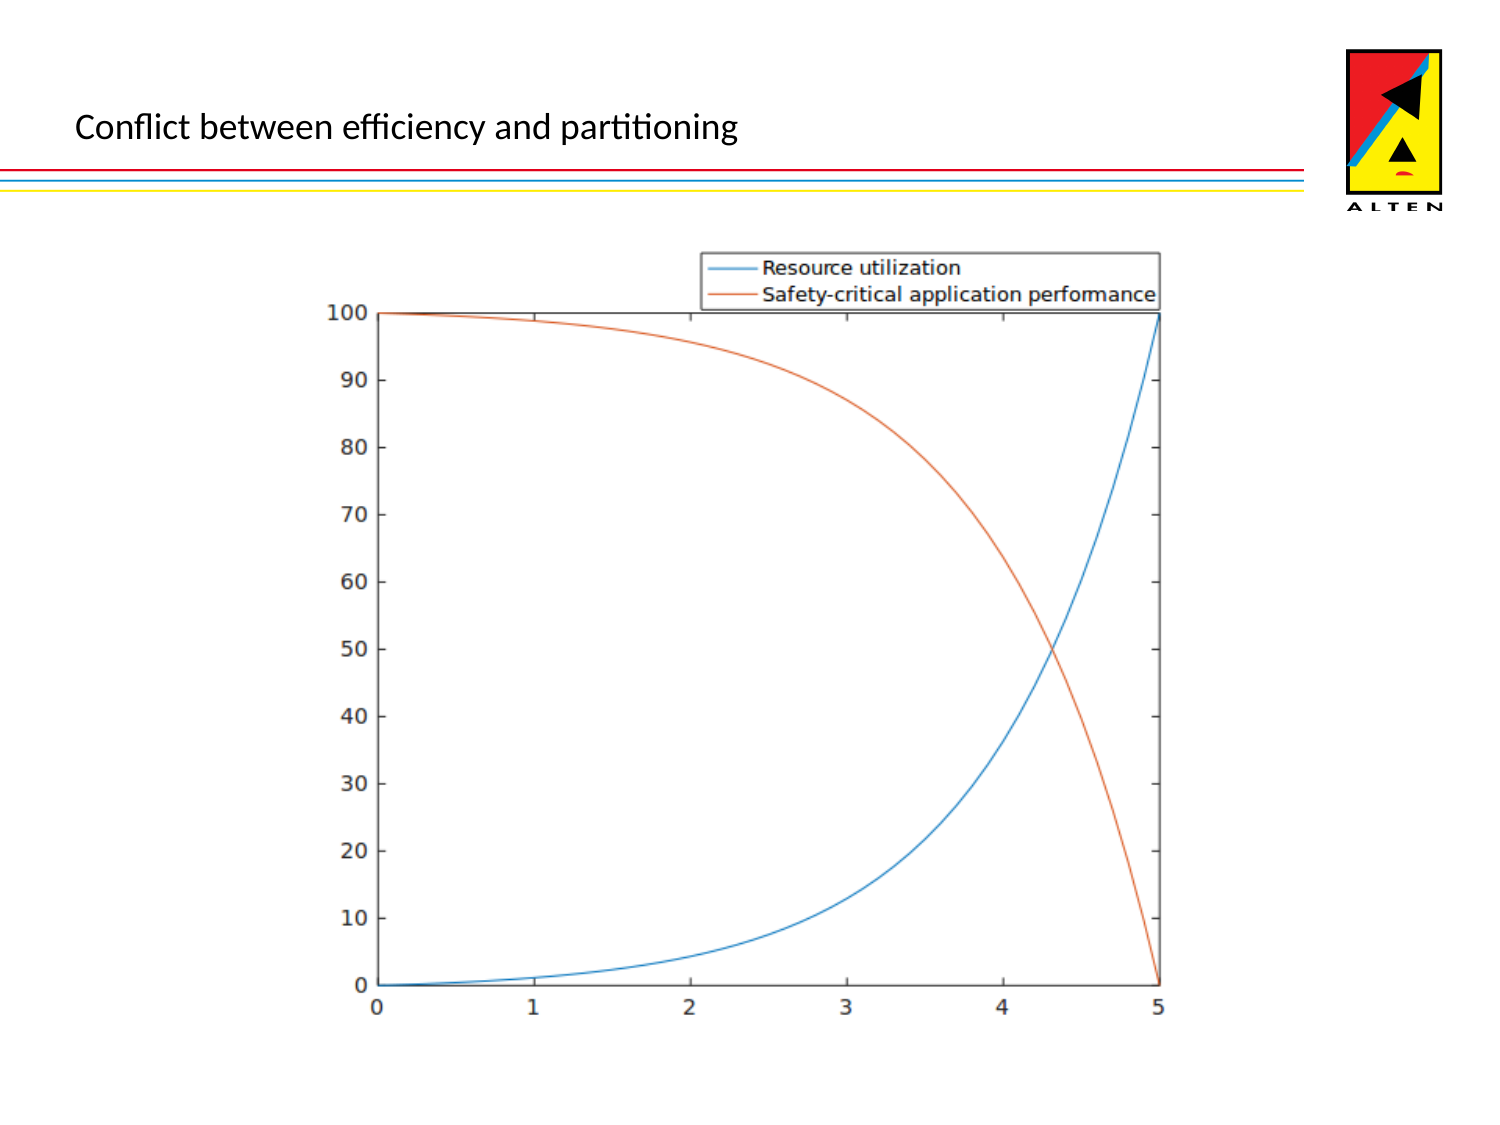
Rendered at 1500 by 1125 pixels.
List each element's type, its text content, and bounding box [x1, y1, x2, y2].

text_box Conflict between efficiency and partitioning [74, 31, 1306, 219]
picture [0, 182, 74, 192]
picture [0, 169, 74, 179]
picture [245, 250, 1255, 1076]
